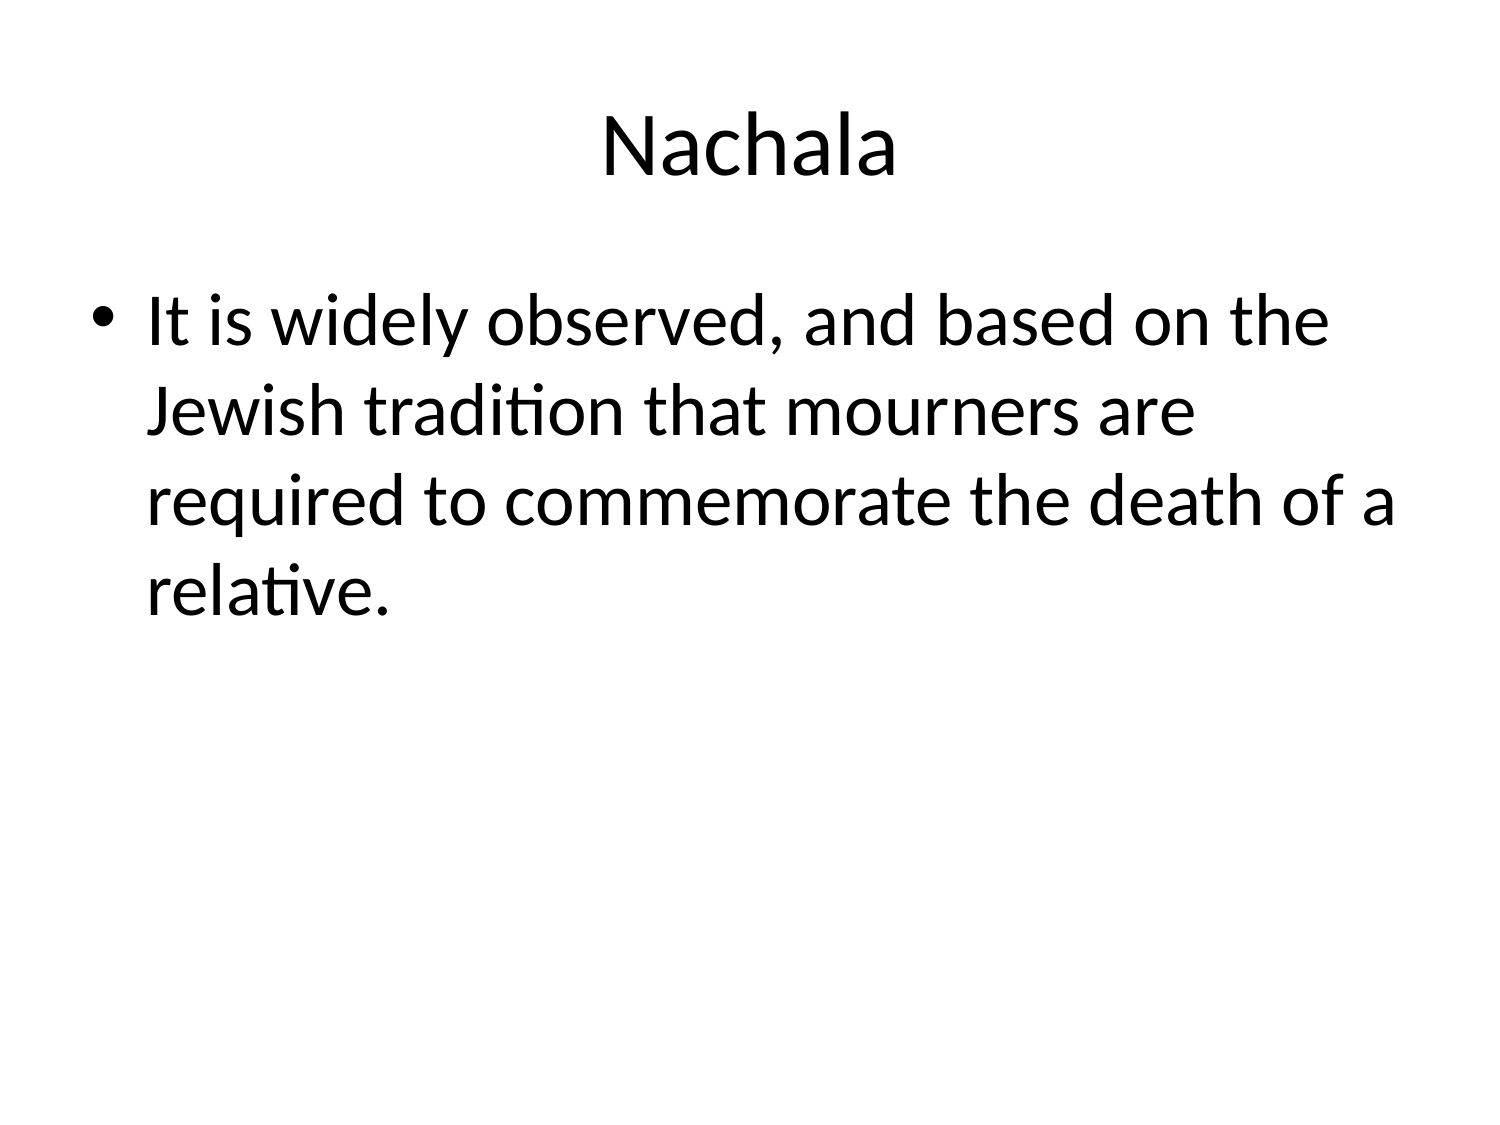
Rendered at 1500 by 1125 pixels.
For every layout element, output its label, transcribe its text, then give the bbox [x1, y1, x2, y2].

title Nachala [75, 45, 1425, 233]
list It is widely observed, and based on the Jewish tradition that mourners are required to commemorate the death of a relative. [75, 262, 1425, 1005]
